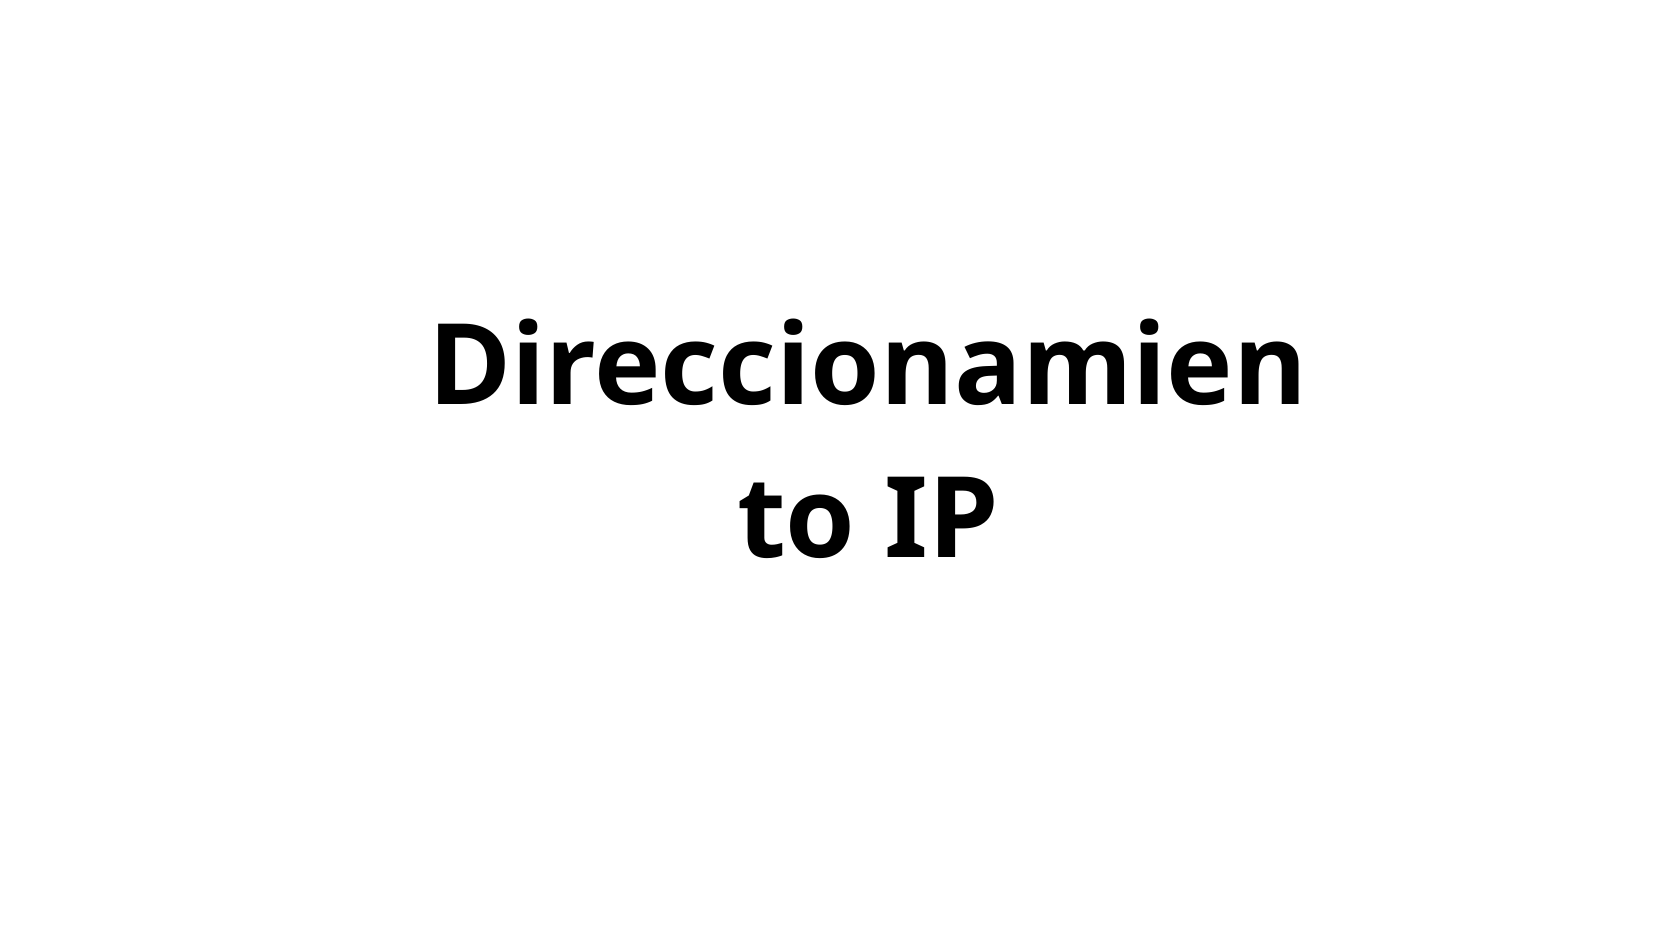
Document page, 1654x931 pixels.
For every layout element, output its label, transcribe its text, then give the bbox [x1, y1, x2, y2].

subtitle Direccionamiento IP [407, 118, 1329, 758]
